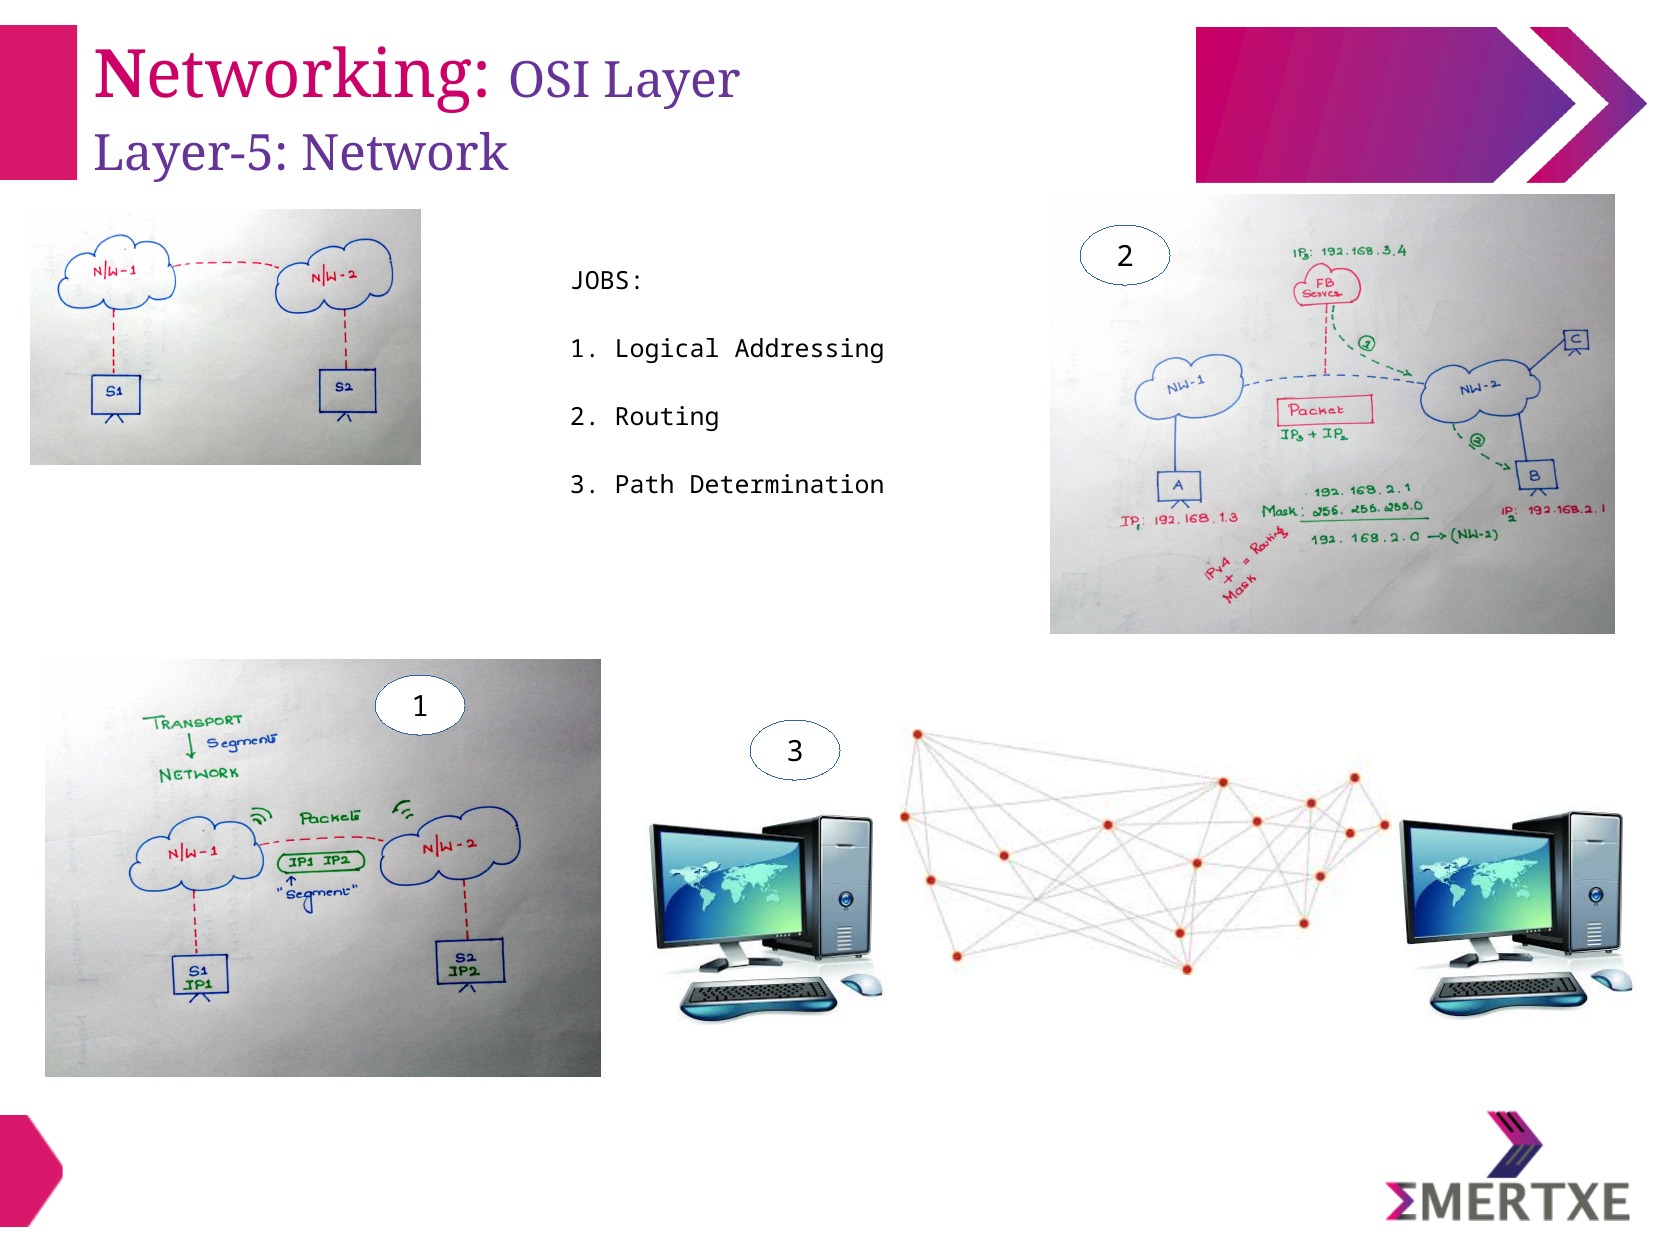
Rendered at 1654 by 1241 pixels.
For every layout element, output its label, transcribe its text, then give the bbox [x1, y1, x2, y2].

picture [1571, 27, 1647, 183]
text_box 1 [375, 675, 466, 736]
title Networking: OSI Layer Layer-5: Network [93, 2, 1571, 210]
text_box JOBS: 1. Logical Addressing 2. Routing 3. Path Determination [555, 255, 946, 446]
picture [1385, 1107, 1631, 1221]
picture [900, 729, 1392, 976]
picture [1395, 805, 1636, 1021]
text_box 3 [750, 720, 841, 781]
picture [1050, 194, 1615, 634]
picture [45, 659, 601, 1077]
text_box 2 [1080, 225, 1171, 286]
picture [30, 209, 421, 466]
picture [645, 809, 886, 1025]
